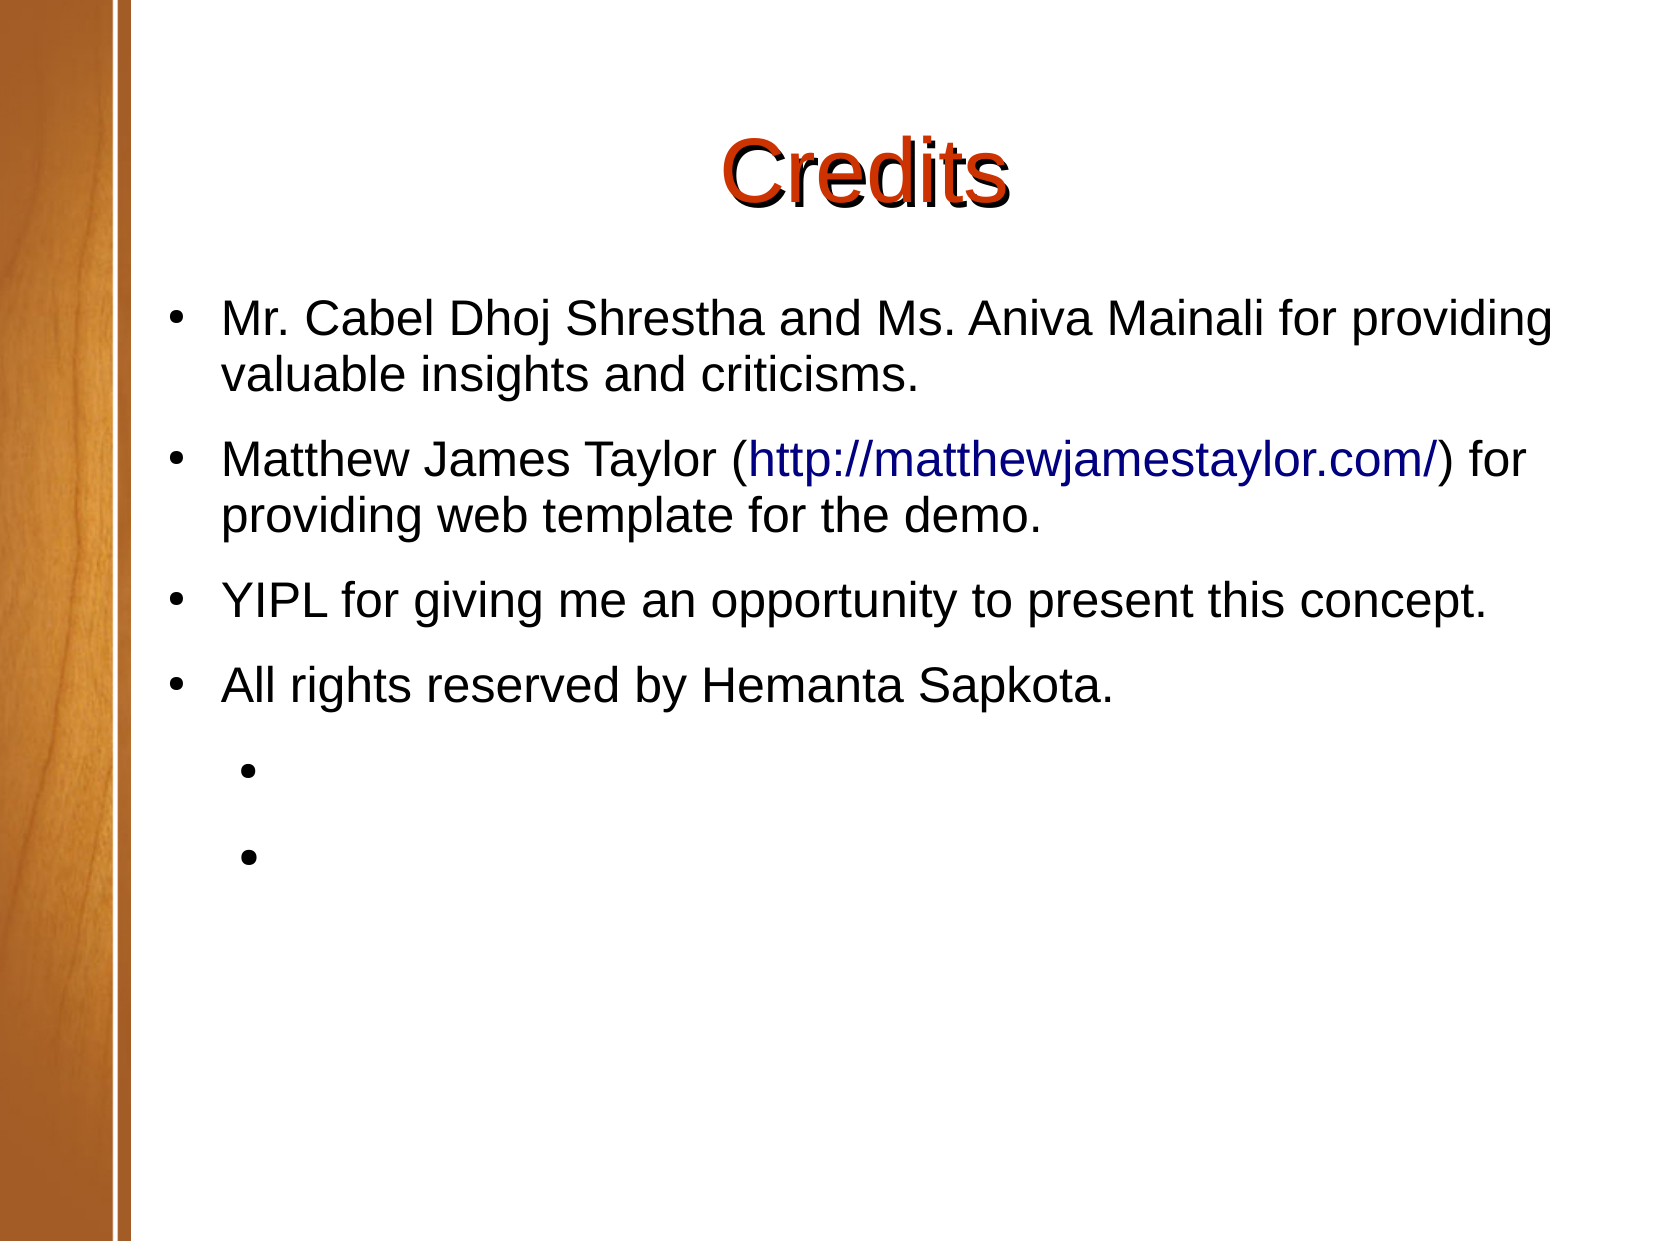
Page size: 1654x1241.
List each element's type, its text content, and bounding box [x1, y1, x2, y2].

title Credits [154, 75, 1576, 268]
list Mr. Cabel Dhoj Shrestha and Ms. Aniva Mainali for providing valuable insights and criticisms. Matthew James Taylor (http://matthewjamestaylor.com/) for providing web template for the demo. YIPL for giving me an opportunity to present this concept. All rights reserved by Hemanta Sapkota. [150, 290, 1571, 1094]
picture [0, 0, 131, 1241]
